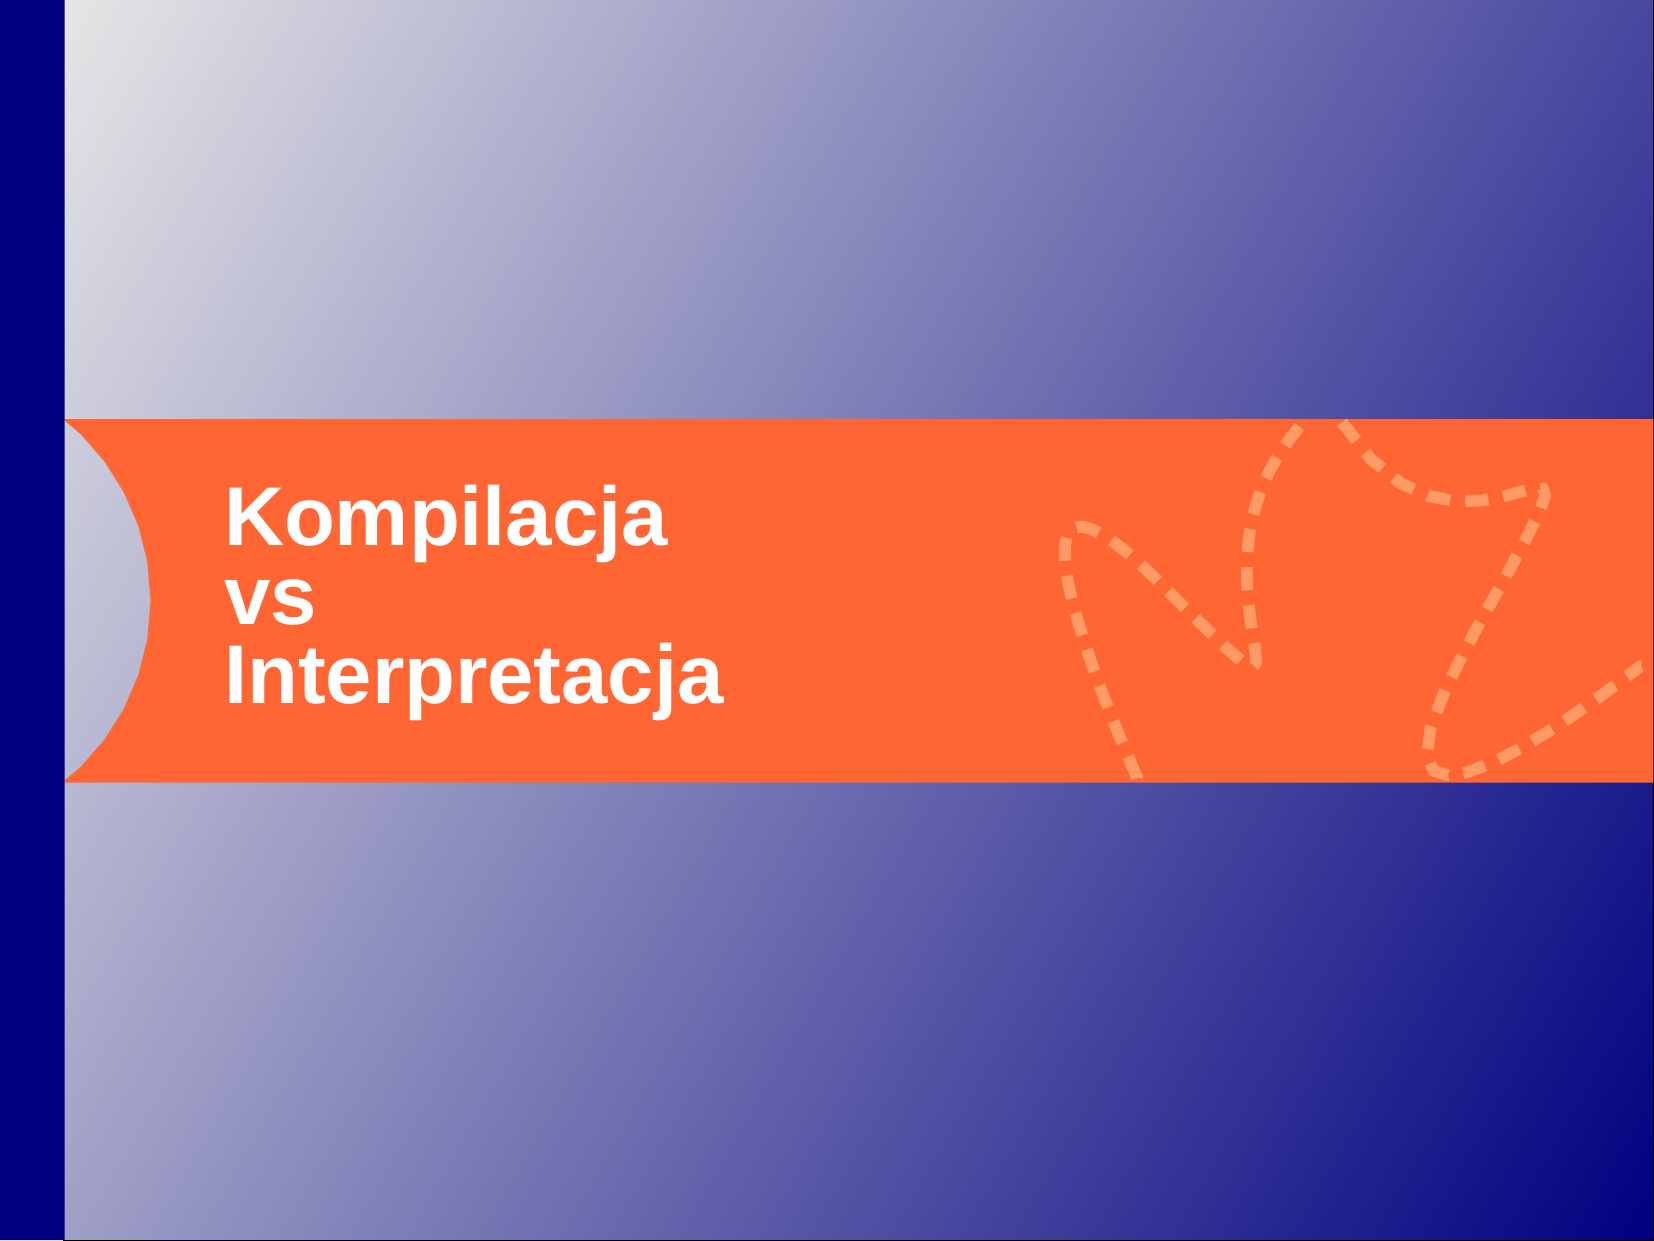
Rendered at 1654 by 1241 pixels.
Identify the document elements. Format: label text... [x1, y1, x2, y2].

title Kompilacja vs Interpretacja [224, 474, 1093, 727]
